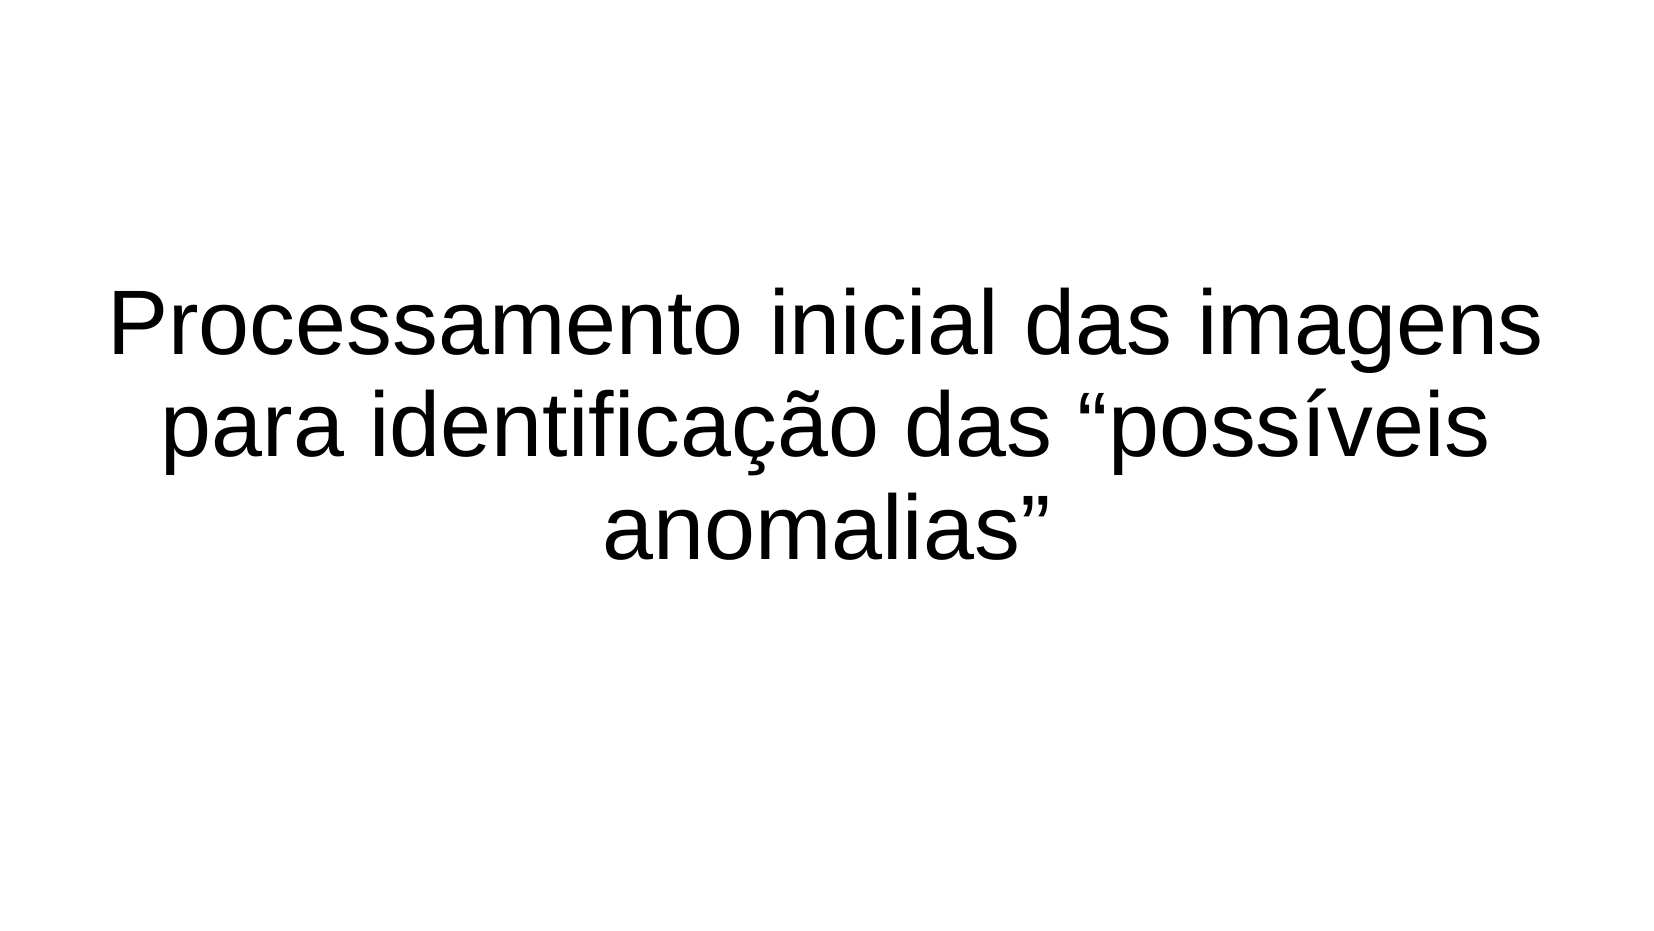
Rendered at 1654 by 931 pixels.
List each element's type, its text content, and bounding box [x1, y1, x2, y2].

title Processamento inicial das imagens para identificação das “possíveis anomalias” [82, 271, 1571, 579]
